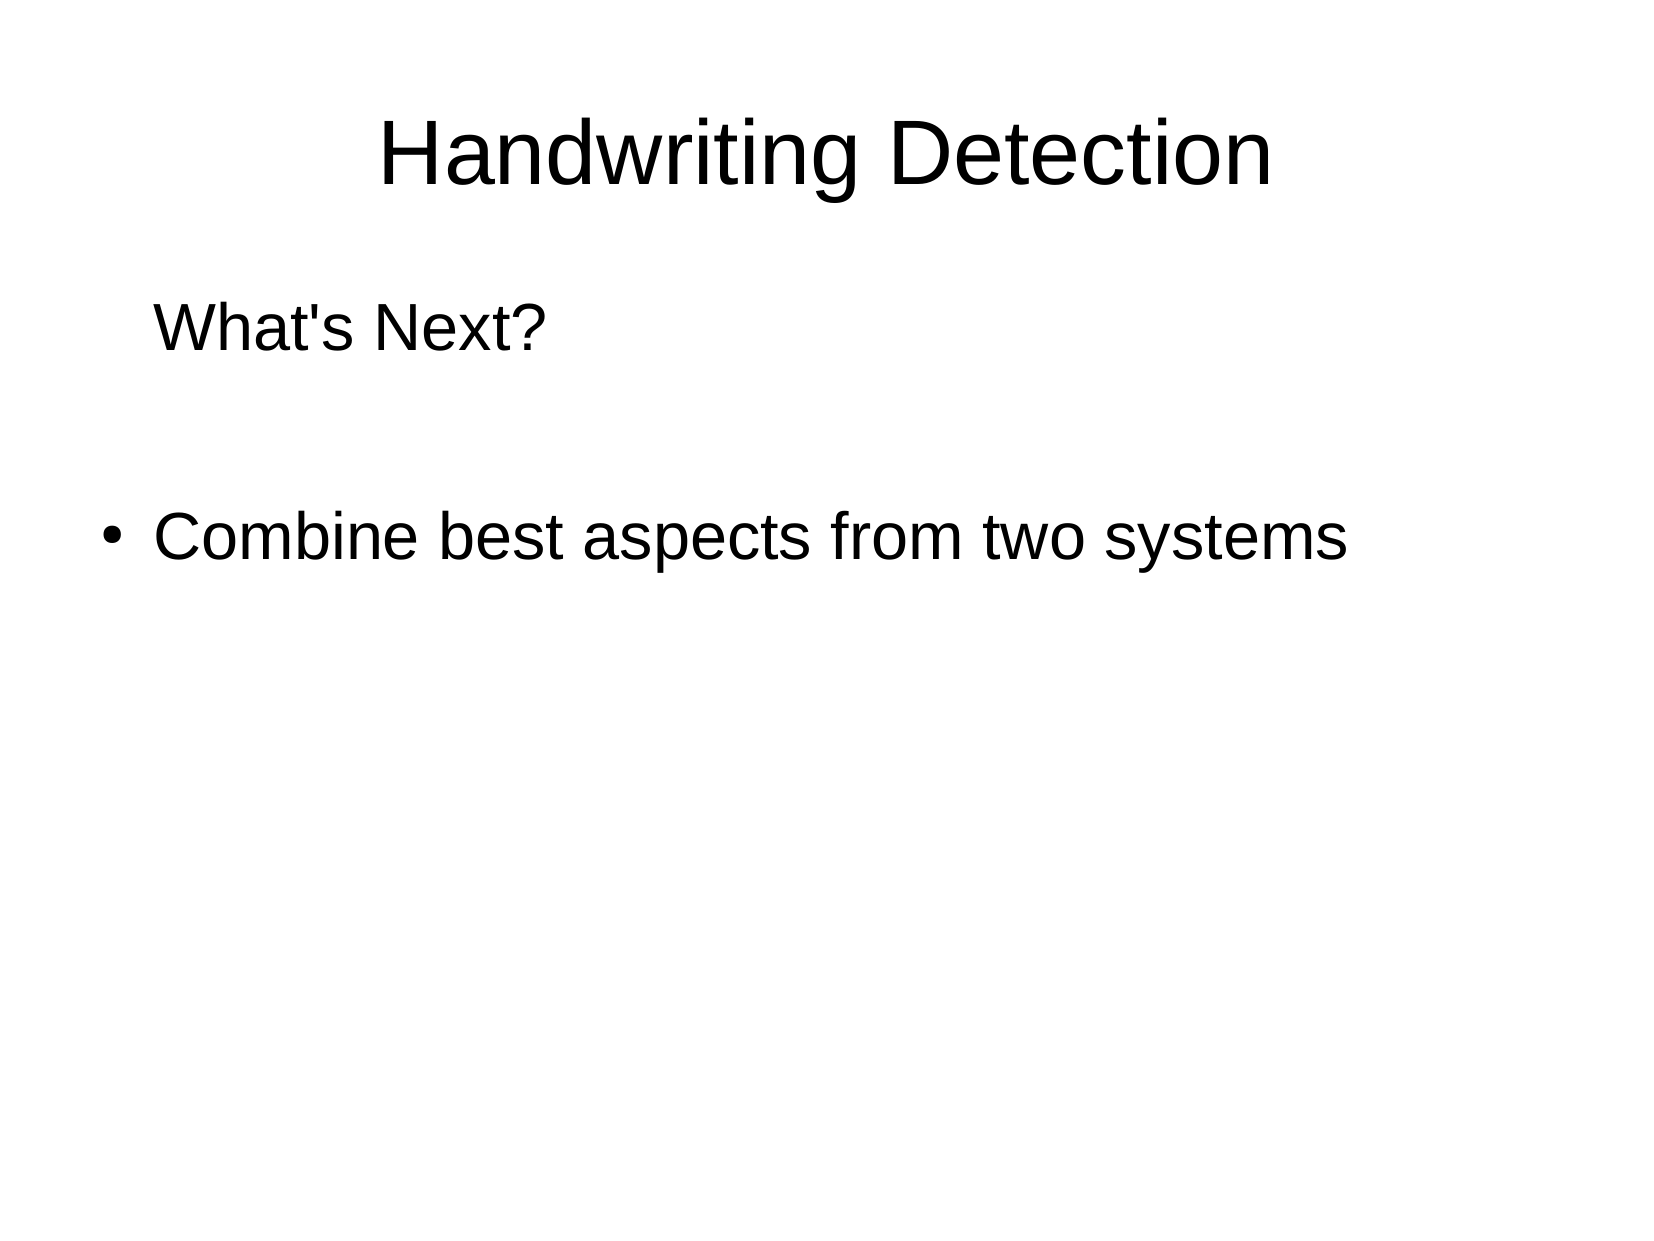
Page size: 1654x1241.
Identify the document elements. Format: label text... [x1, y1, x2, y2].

title Handwriting Detection [82, 49, 1571, 257]
list What's Next? Combine best aspects from two systems [82, 290, 1538, 1010]
